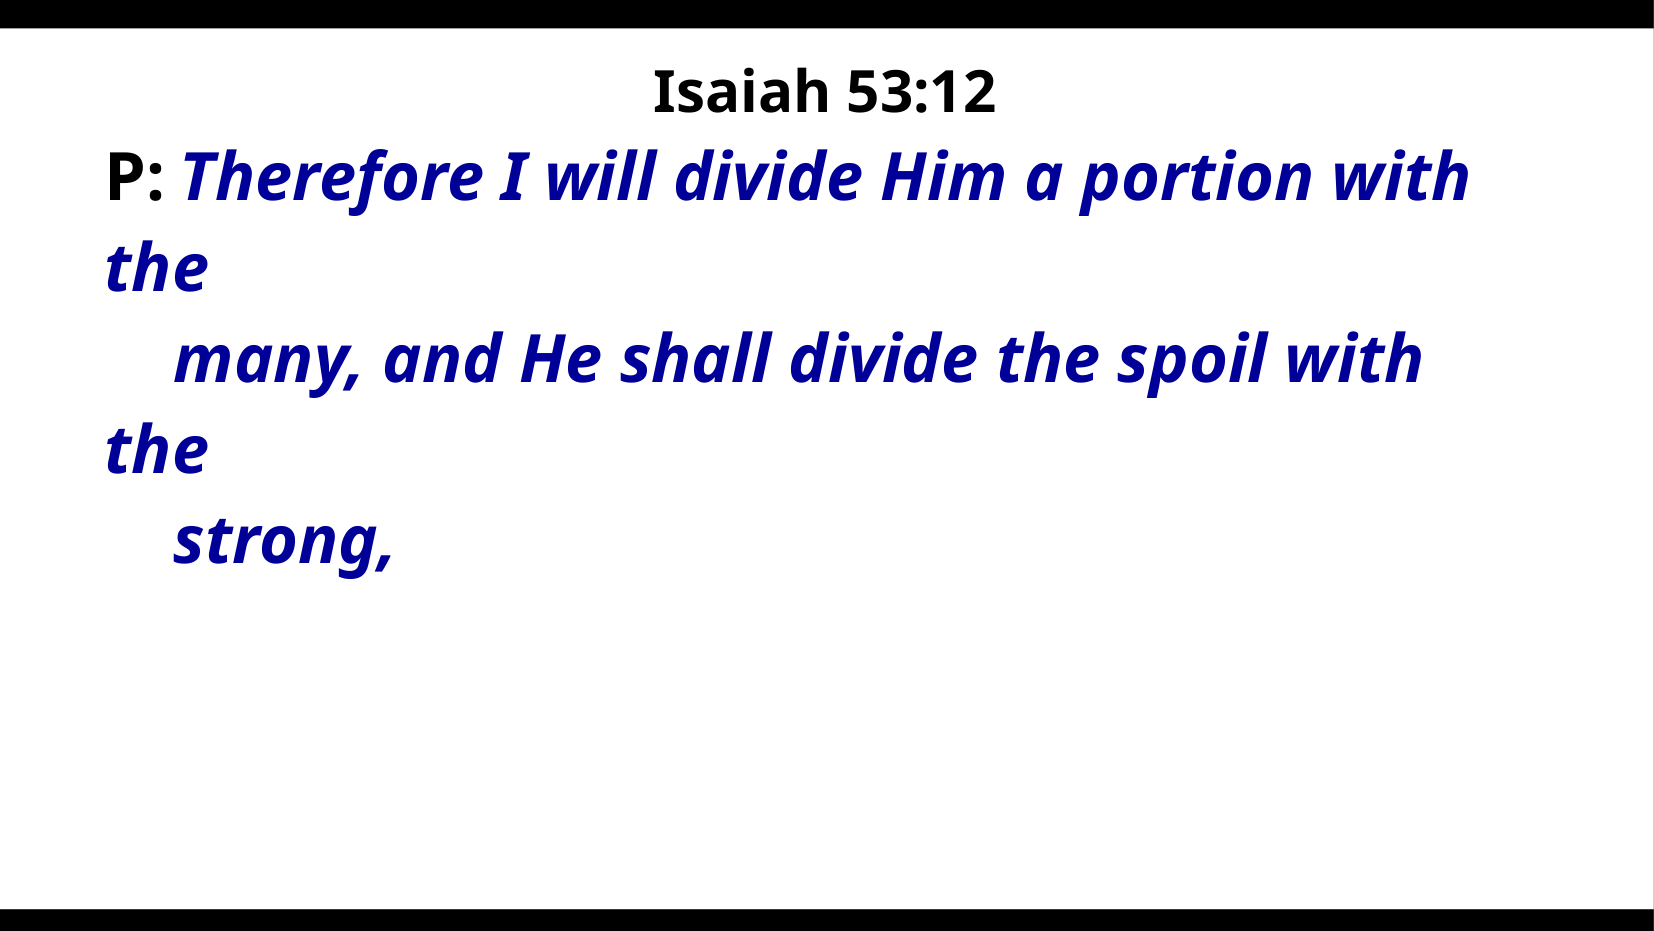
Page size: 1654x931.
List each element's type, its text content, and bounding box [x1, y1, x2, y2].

picture [0, 0, 1654, 931]
text_box Isaiah 53:12 P: Therefore I will divide Him a portion with the many, and He shall divide the spoil with the strong, [90, 42, 1561, 402]
